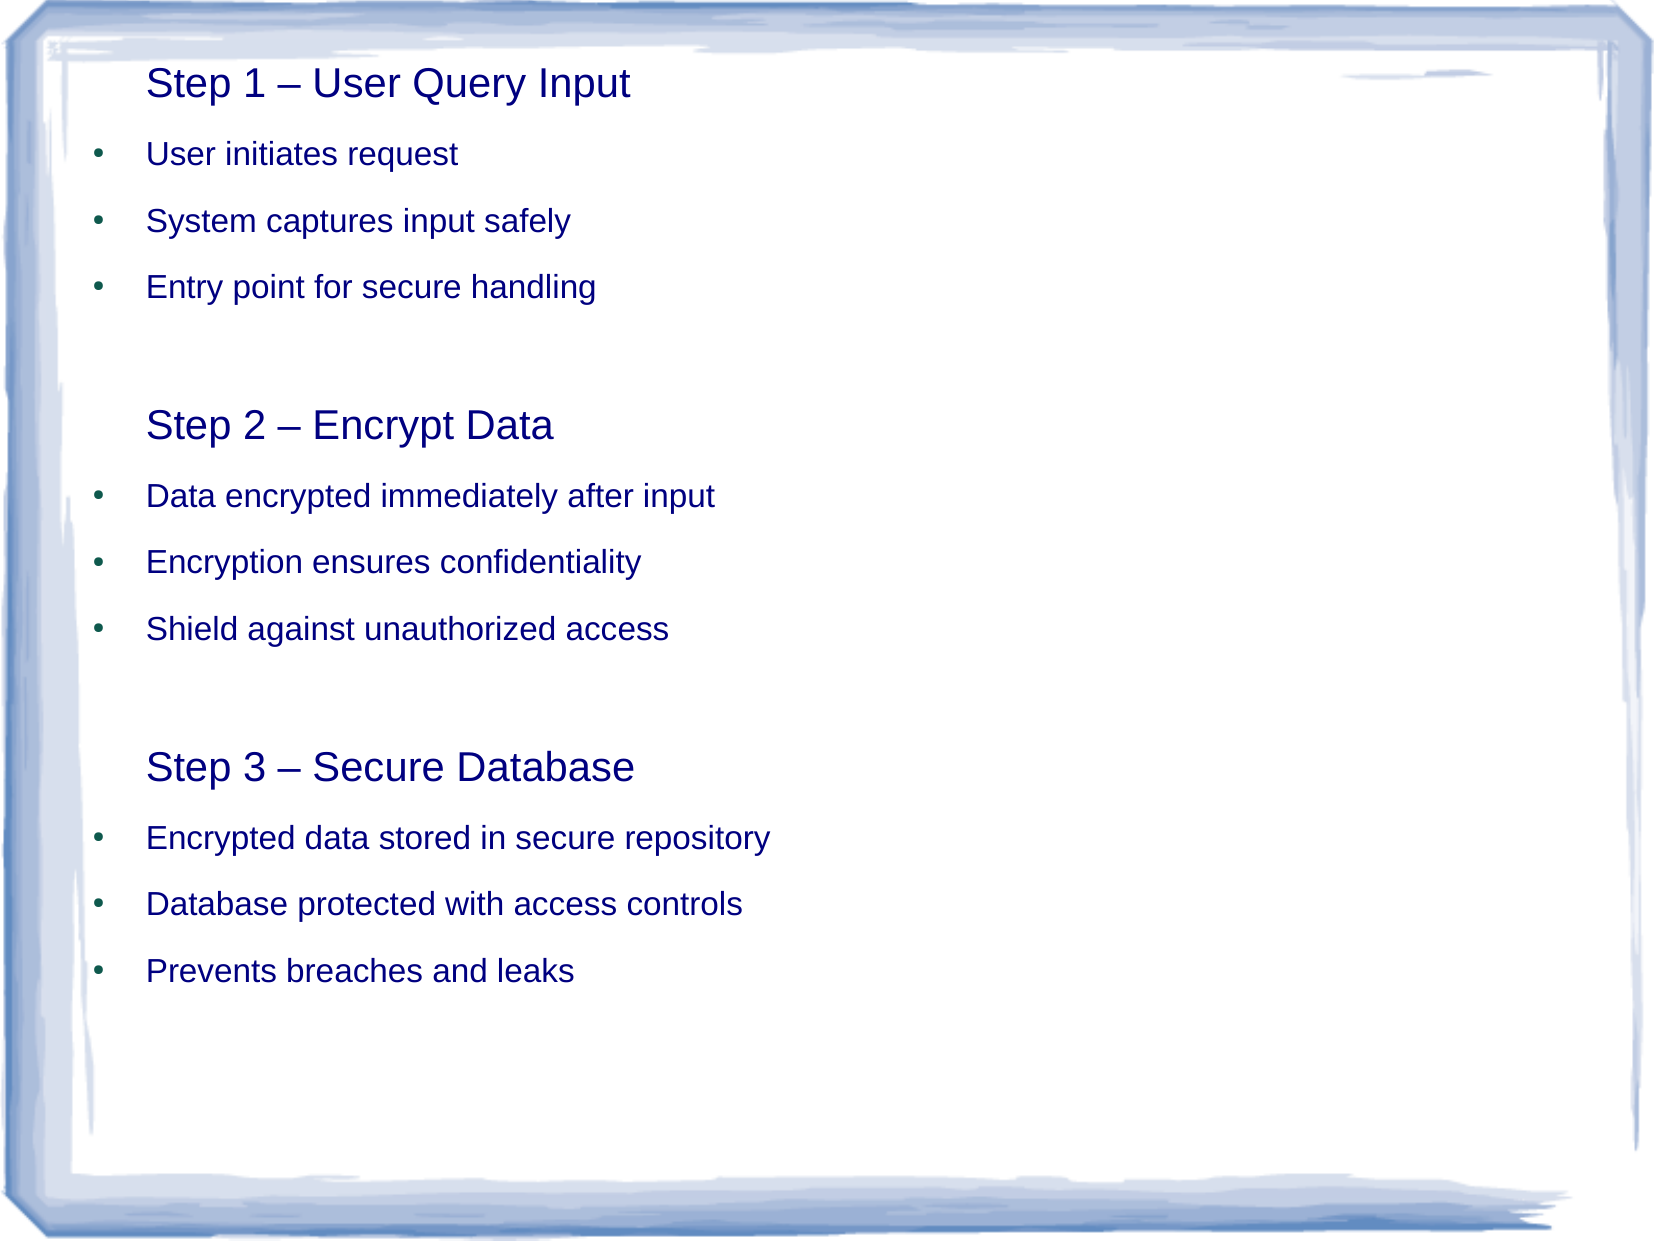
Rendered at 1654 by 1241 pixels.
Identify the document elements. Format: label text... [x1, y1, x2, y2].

list Step 1 – User Query Input User initiates request System captures input safely Entry point for secure handling Step 2 – Encrypt Data Data encrypted immediately after input Encryption ensures confidentiality Shield against unauthorized access Step 3 – Secure Database Encrypted data stored in secure repository Database protected with access controls Prevents breaches and leaks [75, 60, 1591, 1171]
picture [0, 0, 1654, 1241]
